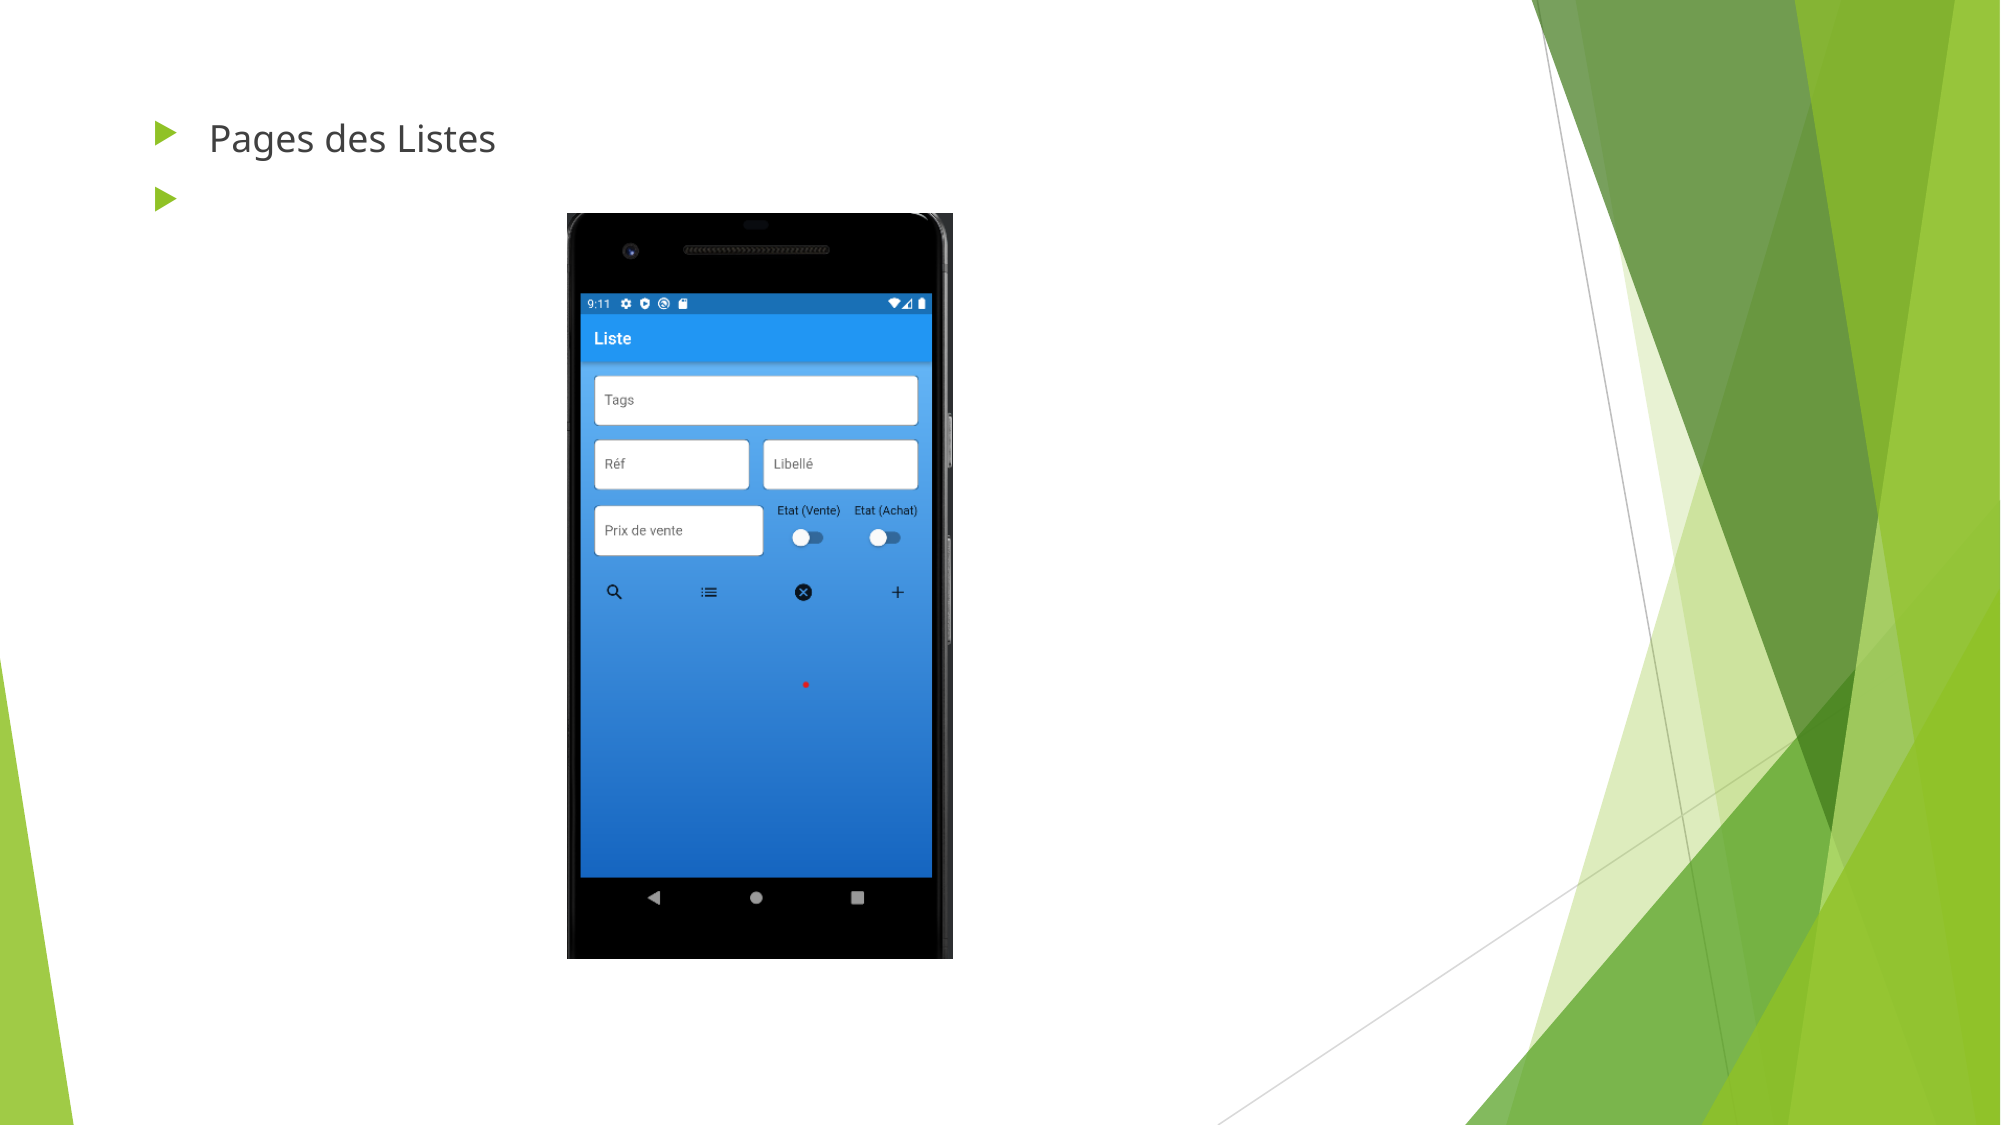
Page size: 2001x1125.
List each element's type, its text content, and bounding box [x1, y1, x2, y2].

picture [567, 213, 953, 959]
list Pages des Listes [137, 107, 1863, 1014]
